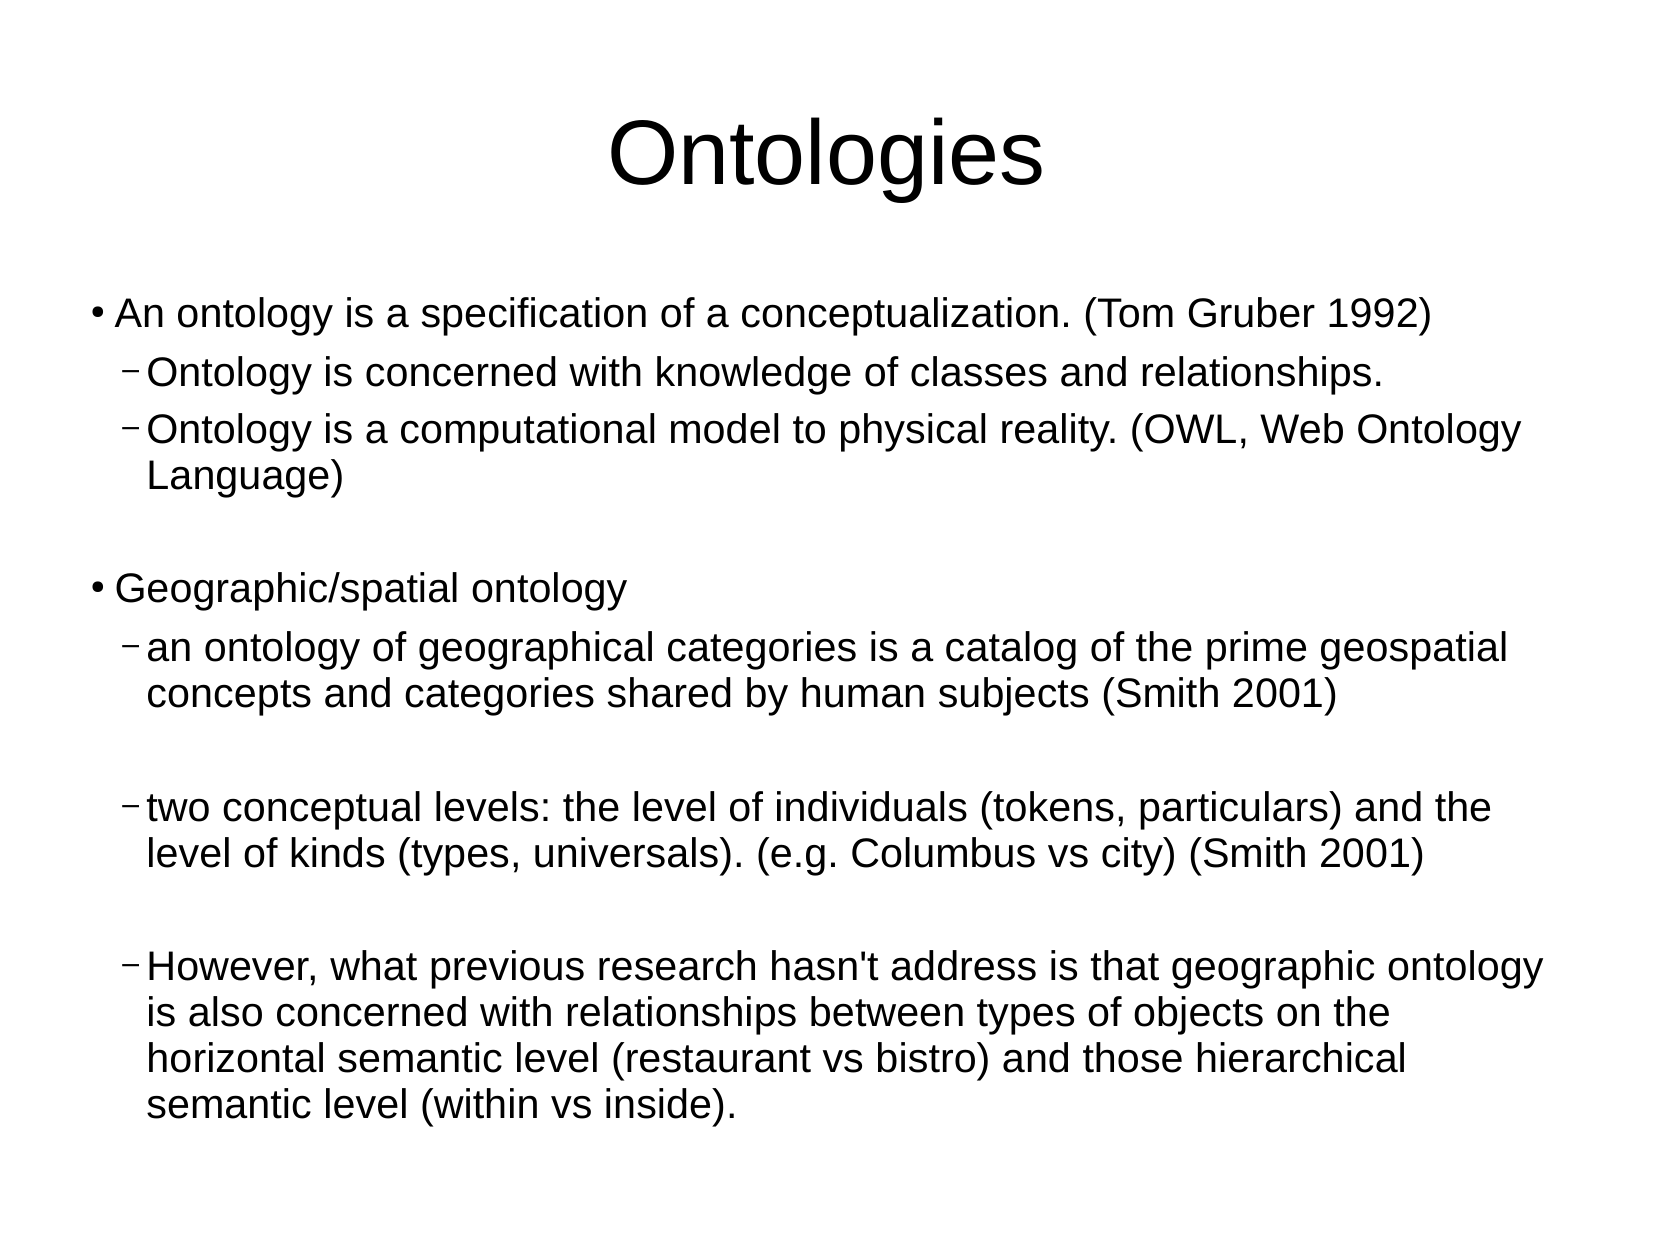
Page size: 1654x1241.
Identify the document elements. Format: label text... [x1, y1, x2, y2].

title Ontologies [82, 49, 1571, 257]
list An ontology is a specification of a conceptualization. (Tom Gruber 1992) Ontology is concerned with knowledge of classes and relationships. Ontology is a computational model to physical reality. (OWL, Web Ontology Language) Geographic/spatial ontology an ontology of geographical categories is a catalog of the prime geospatial concepts and categories shared by human subjects (Smith 2001) two conceptual levels: the level of individuals (tokens, particulars) and the level of kinds (types, universals). (e.g. Columbus vs city) (Smith 2001) However, what previous research hasn't address is that geographic ontology is also concerned with relationships between types of objects on the horizontal semantic level (restaurant vs bistro) and those hierarchical semantic level (within vs inside). [82, 290, 1576, 1156]
